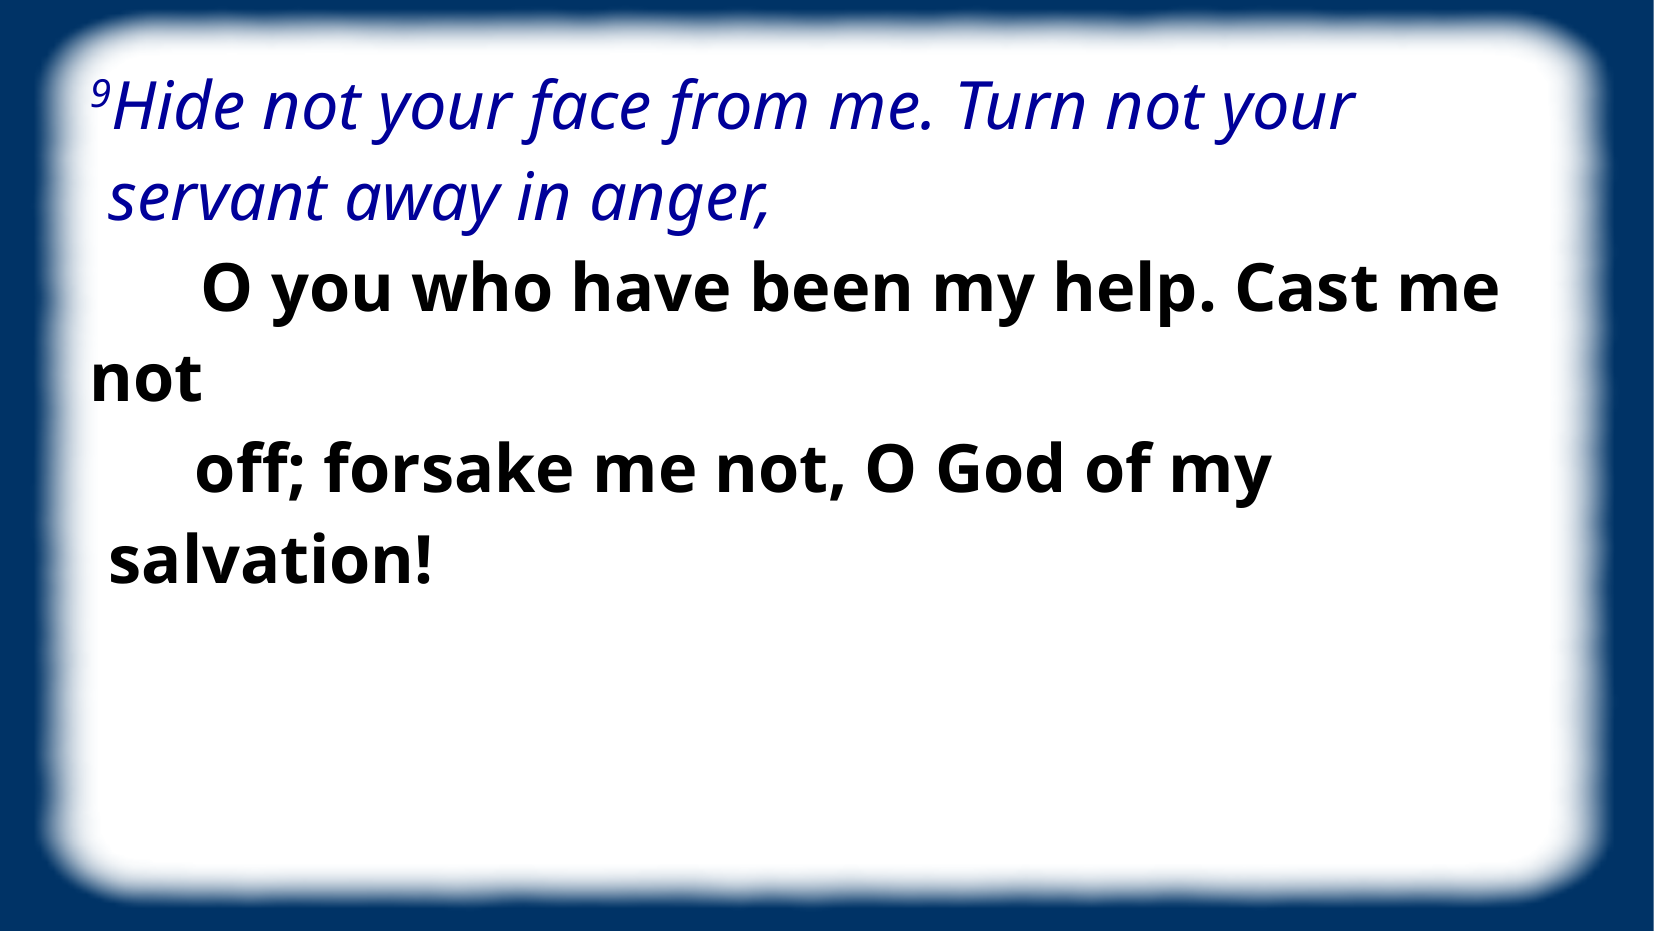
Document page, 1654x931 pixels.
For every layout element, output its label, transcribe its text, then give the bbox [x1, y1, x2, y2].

text_box 9Hide not your face from me. Turn not your servant away in anger, O you who have been my help. Cast me not off; forsake me not, O God of my salvation! [75, 50, 1576, 496]
picture [0, 0, 1654, 931]
